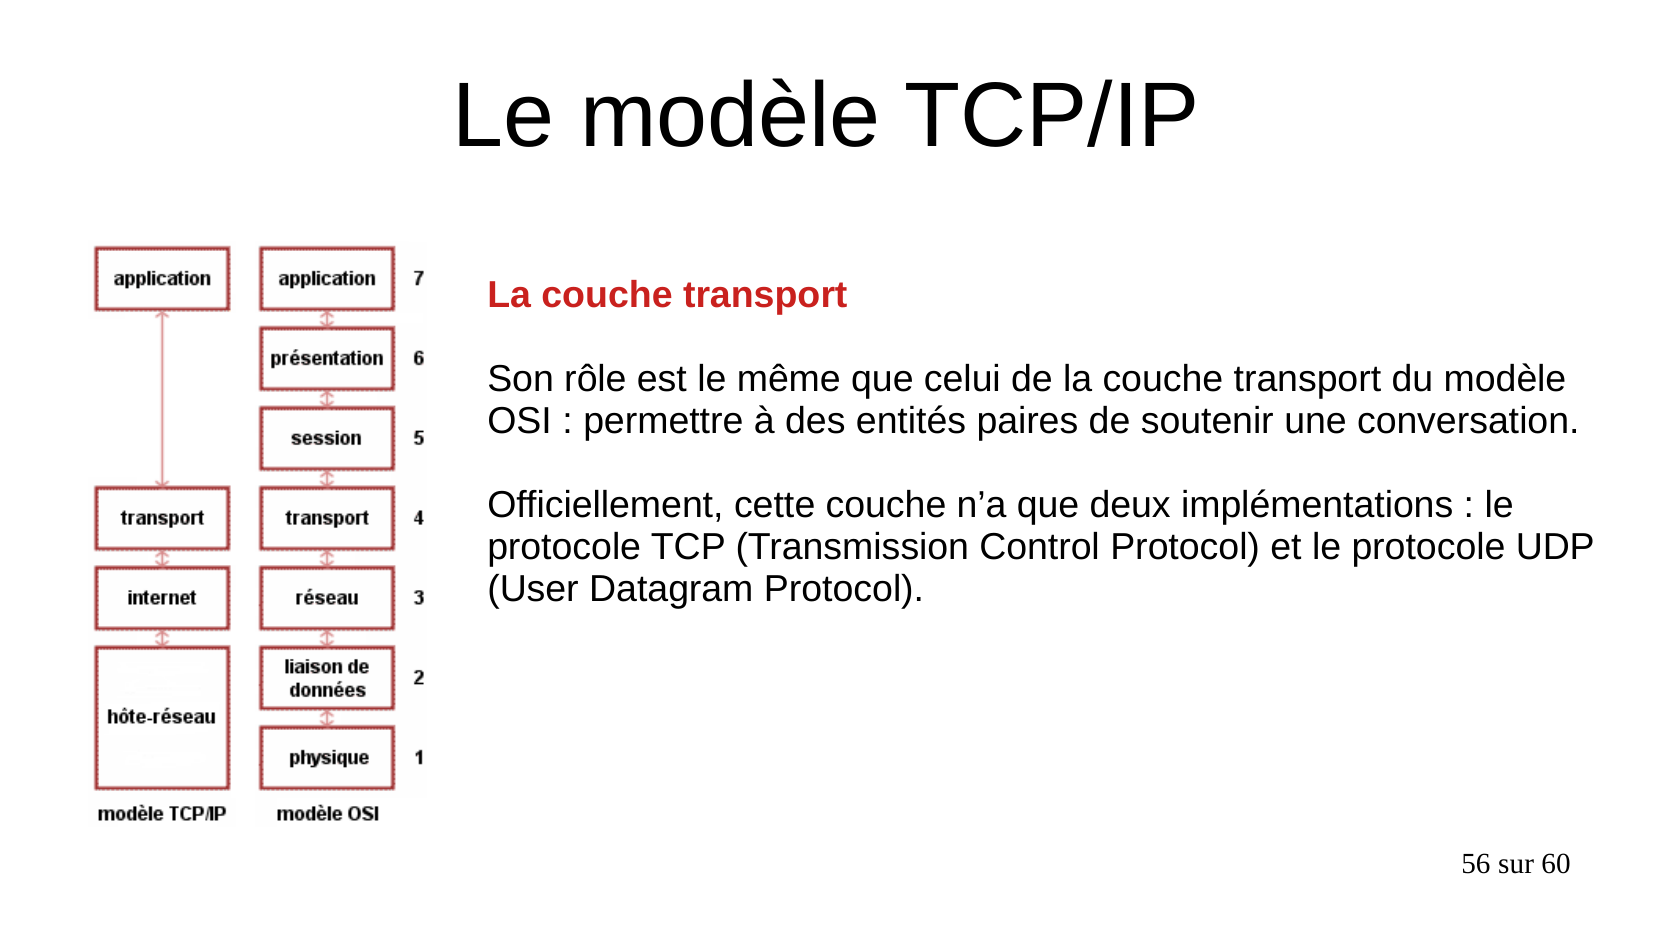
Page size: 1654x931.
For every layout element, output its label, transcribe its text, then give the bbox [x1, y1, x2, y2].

picture [88, 240, 427, 827]
text_box La couche transport Son rôle est le même que celui de la couche transport du modèle OSI : permettre à des entités paires de soutenir une conversation. Officiellement, cette couche n’a que deux implémentations : le protocole TCP (Transmission Control Protocol) et le protocole UDP (User Datagram Protocol). [472, 265, 1625, 911]
title Le modèle TCP/IP [82, 37, 1571, 193]
